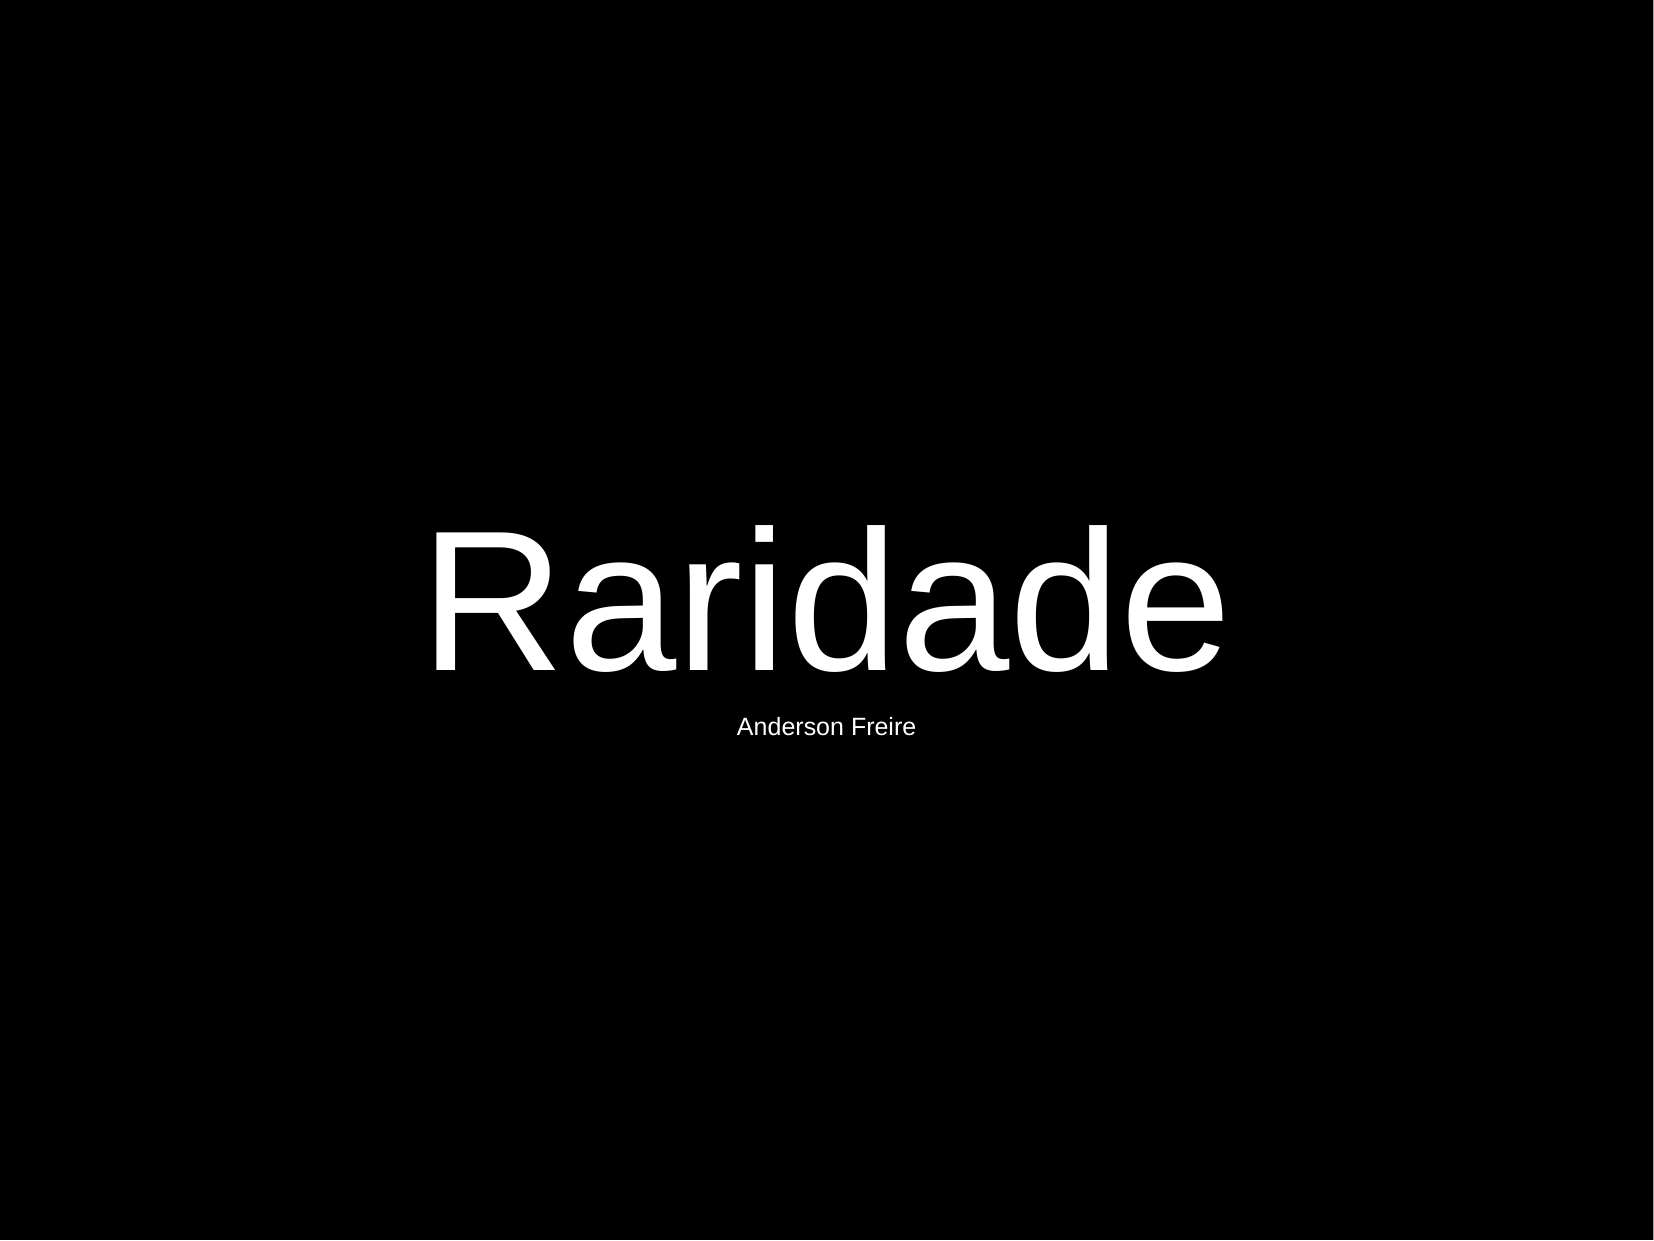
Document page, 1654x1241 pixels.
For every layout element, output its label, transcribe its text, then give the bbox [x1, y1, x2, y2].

subtitle Raridade Anderson Freire [82, 49, 1571, 1182]
